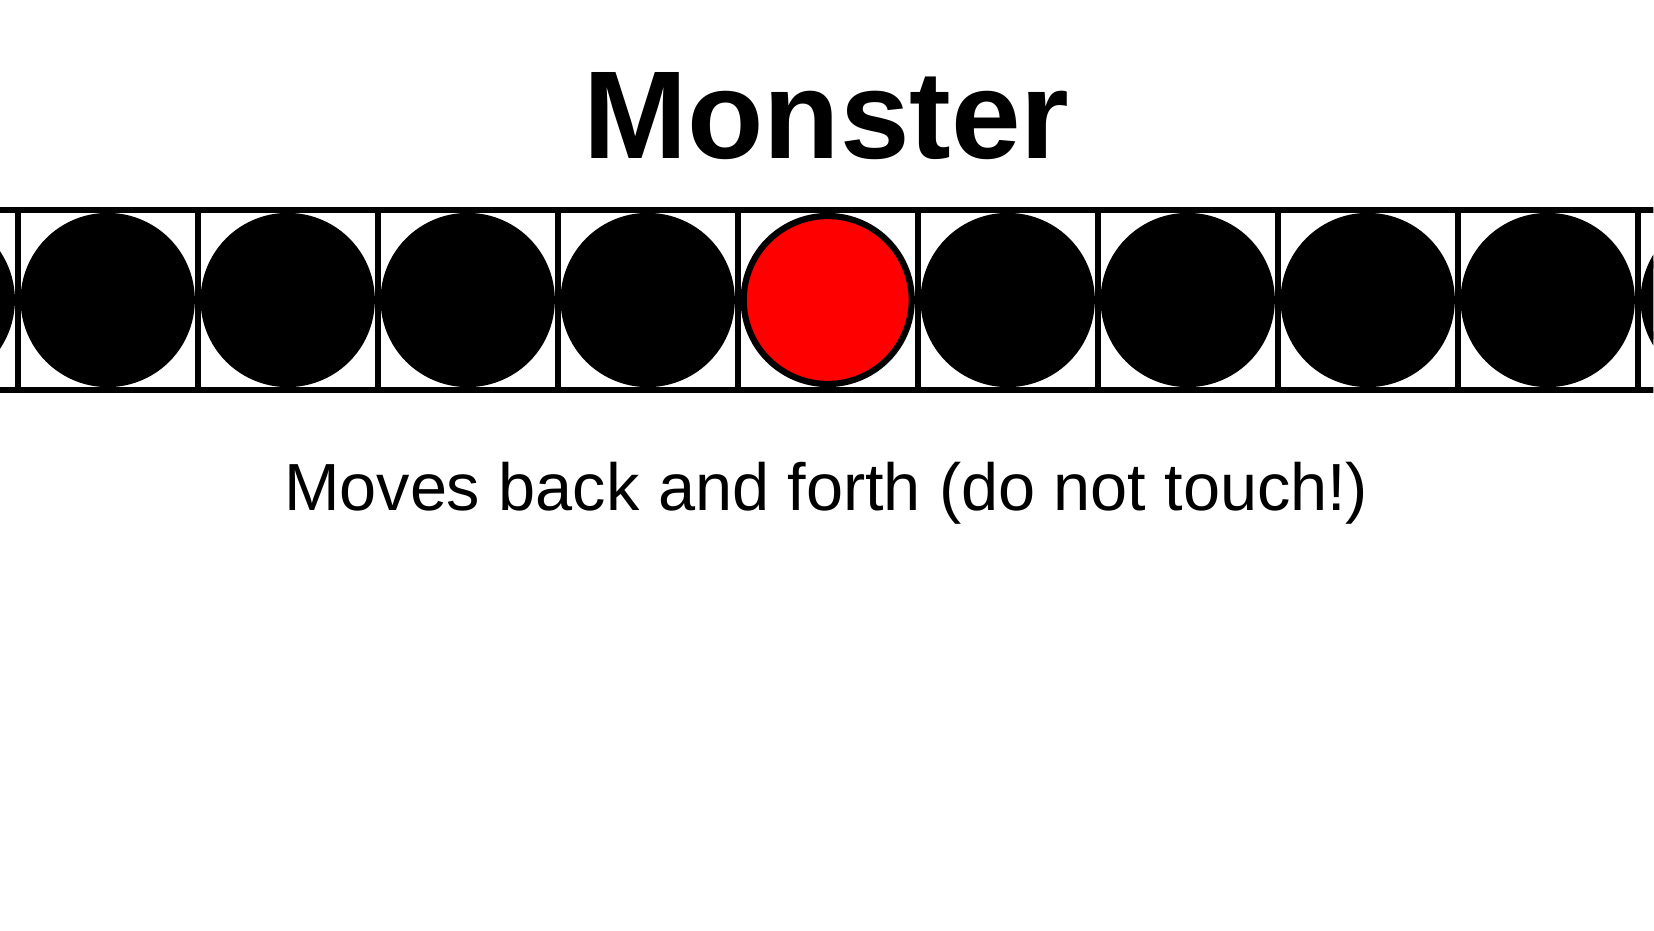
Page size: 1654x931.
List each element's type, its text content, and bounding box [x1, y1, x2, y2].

text_box [0, 210, 1654, 391]
subtitle Moves back and forth (do not touch!) [82, 391, 1571, 758]
title Monster [82, 37, 1571, 193]
